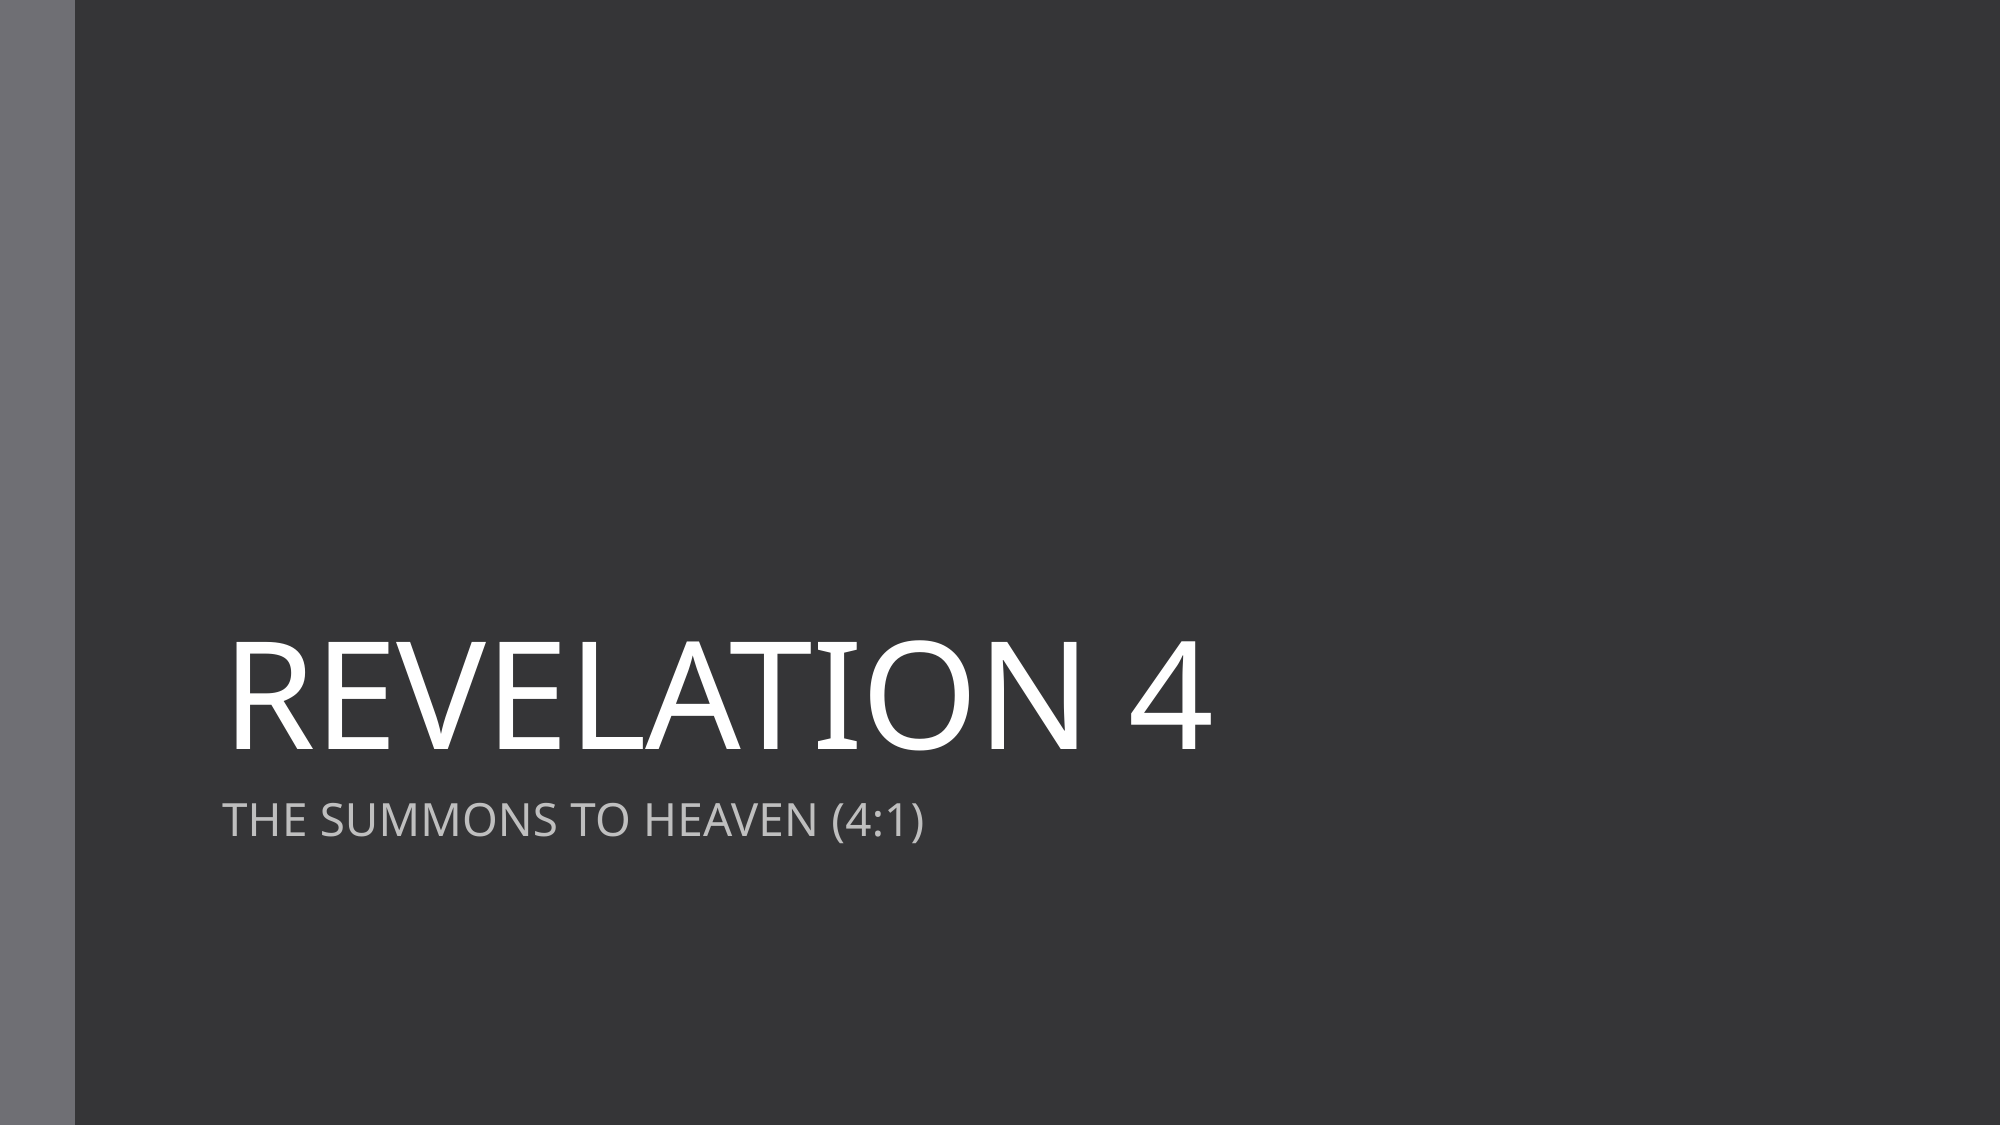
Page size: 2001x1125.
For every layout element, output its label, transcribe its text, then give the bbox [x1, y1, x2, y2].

subtitle THE SUMMONS TO HEAVEN (4:1) [206, 787, 1752, 1066]
title REVELATION 4 [206, 124, 1752, 787]
